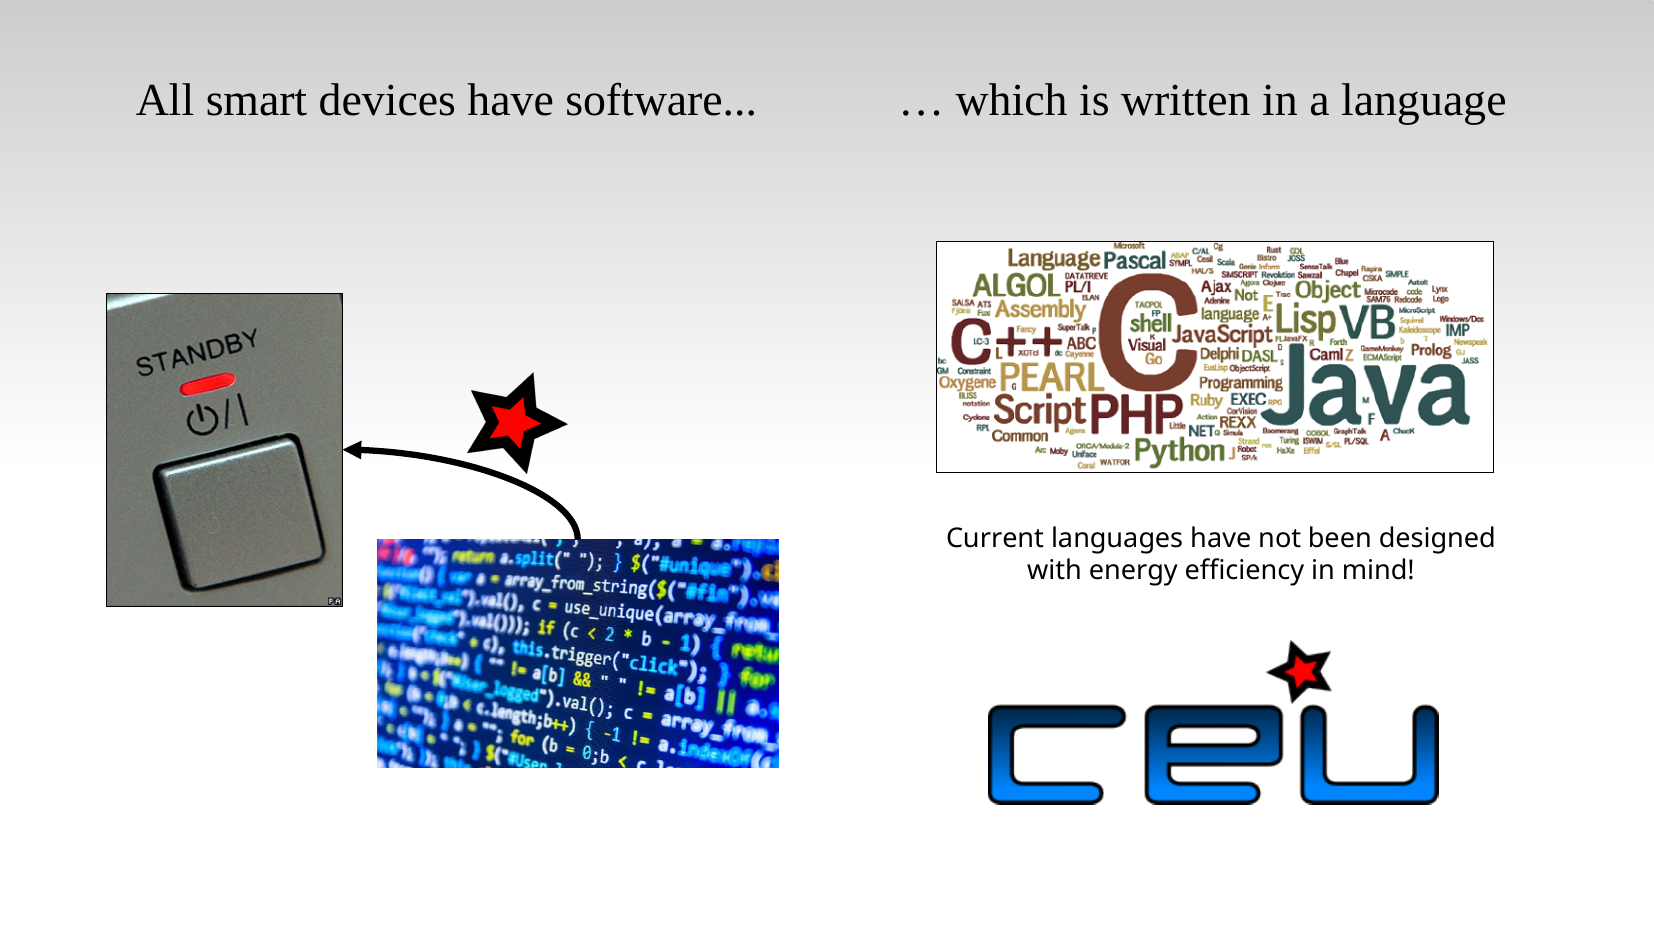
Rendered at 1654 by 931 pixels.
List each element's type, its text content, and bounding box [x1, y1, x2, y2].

picture [439, 356, 579, 495]
picture [377, 539, 779, 768]
picture [988, 640, 1439, 805]
picture [936, 241, 1494, 473]
list Current languages have not been designed with energy efficiency in mind! [911, 504, 1531, 604]
list … which is written in a language [845, 75, 1572, 832]
picture [106, 293, 343, 607]
list All smart devices have software... [82, 75, 809, 832]
